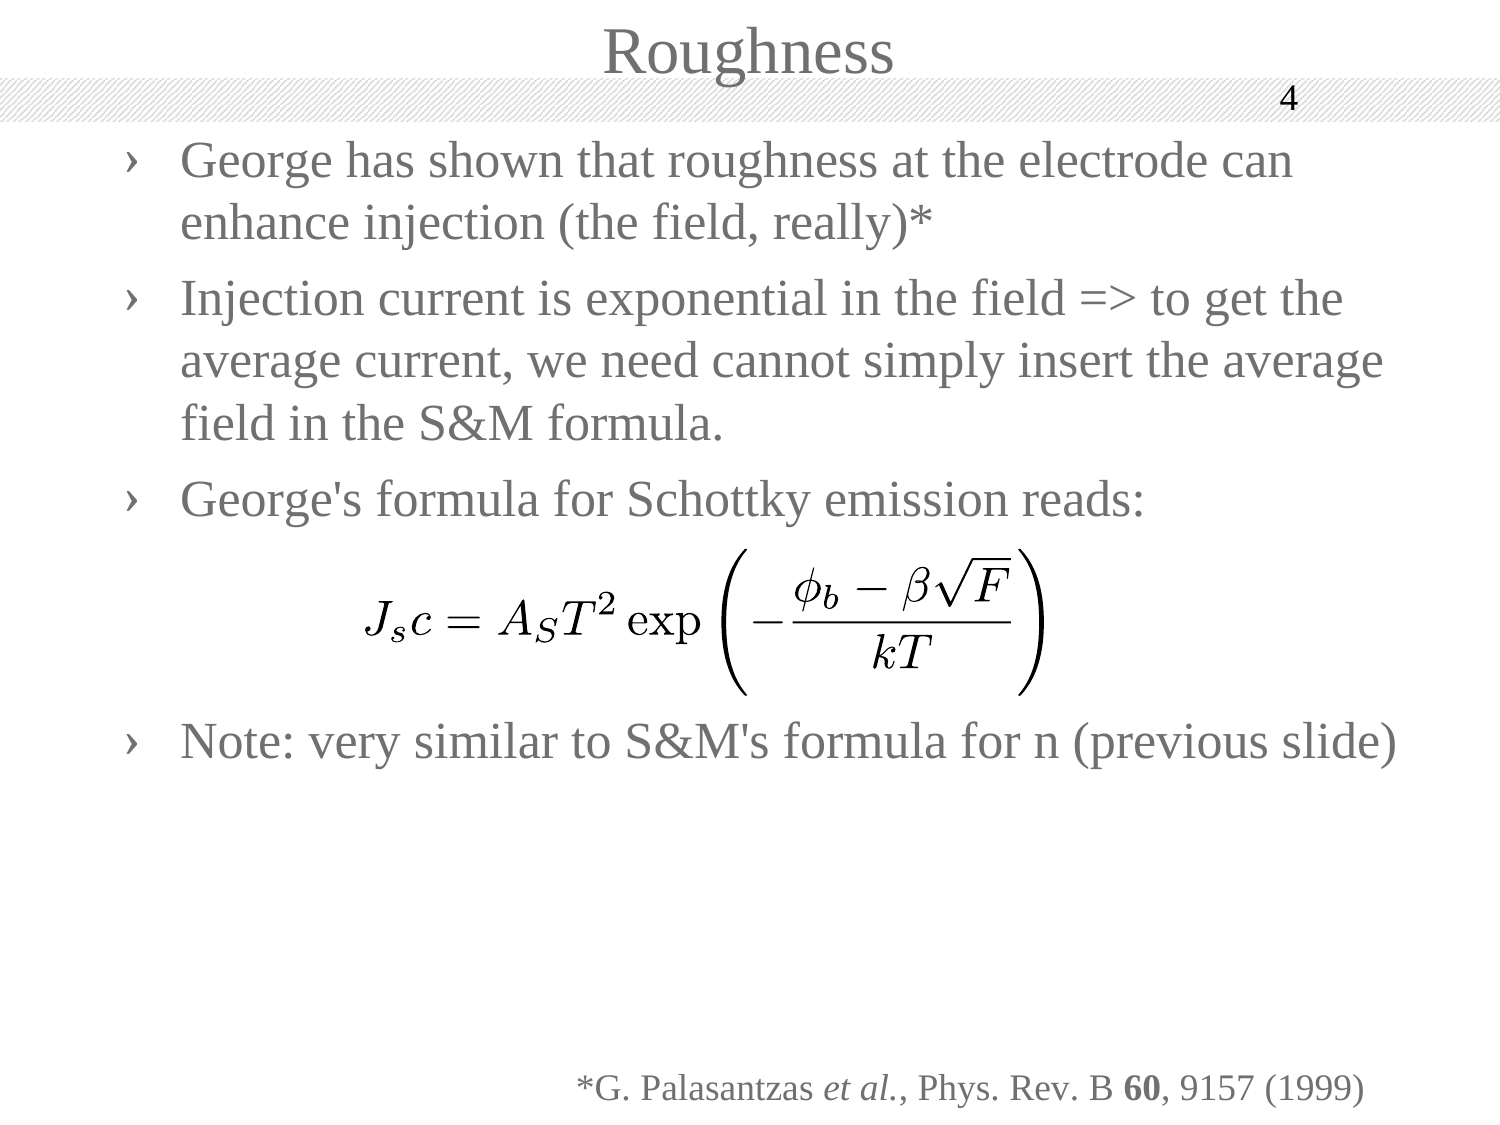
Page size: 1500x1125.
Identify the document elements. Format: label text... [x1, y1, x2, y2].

text_box *G. Palasantzas et al., Phys. Rev. B 60, 9157 (1999) [561, 1055, 1378, 1116]
title Roughness [98, 7, 1400, 116]
picture [0, 78, 1500, 122]
text_box [361, 548, 1056, 696]
list George has shown that roughness at the electrode can enhance injection (the field, really)* Injection current is exponential in the field => to get the average current, we need cannot simply insert the average field in the S&M formula. George's formula for Schottky emission reads: Note: very similar to S&M's formula for n (previous slide) [123, 125, 1426, 778]
